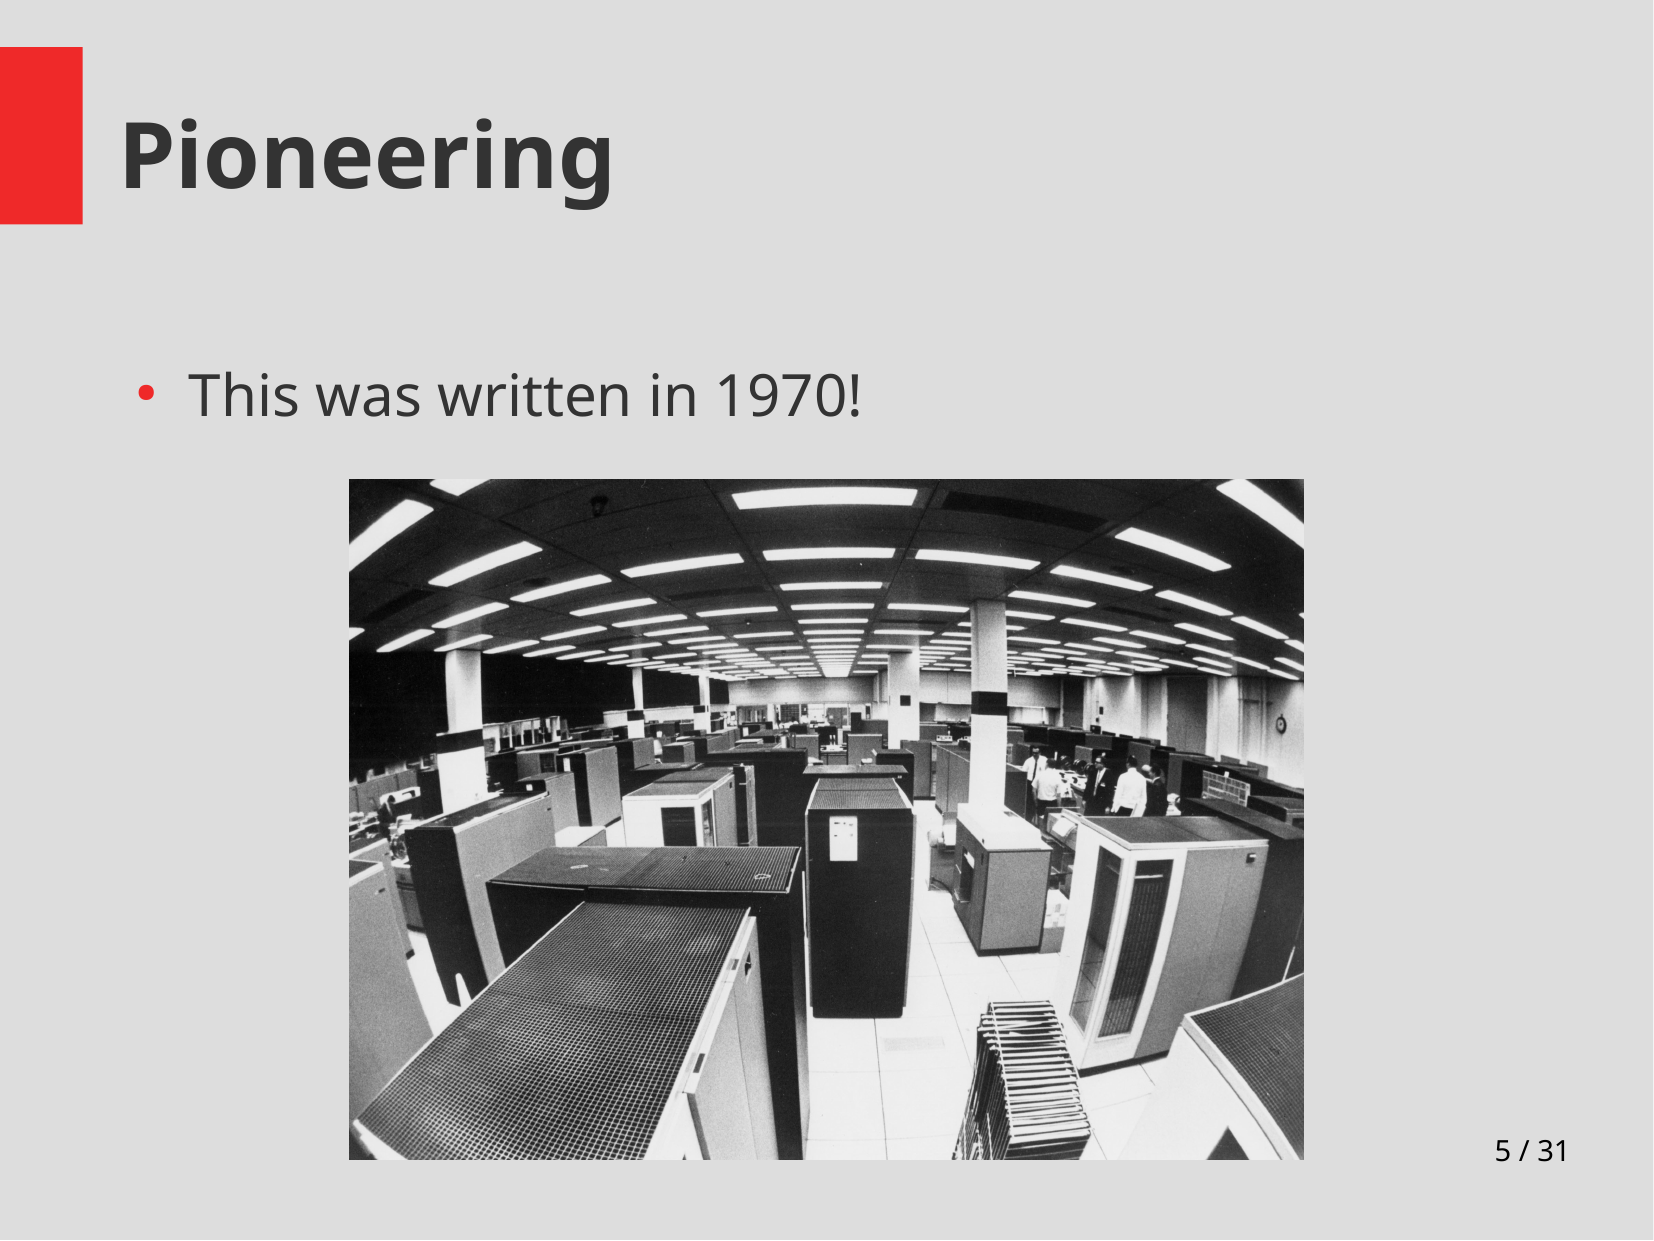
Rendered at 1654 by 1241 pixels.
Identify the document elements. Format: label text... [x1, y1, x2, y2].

picture [349, 479, 1304, 1160]
title Pioneering [118, 49, 1571, 257]
list This was written in 1970! [118, 354, 1536, 1074]
